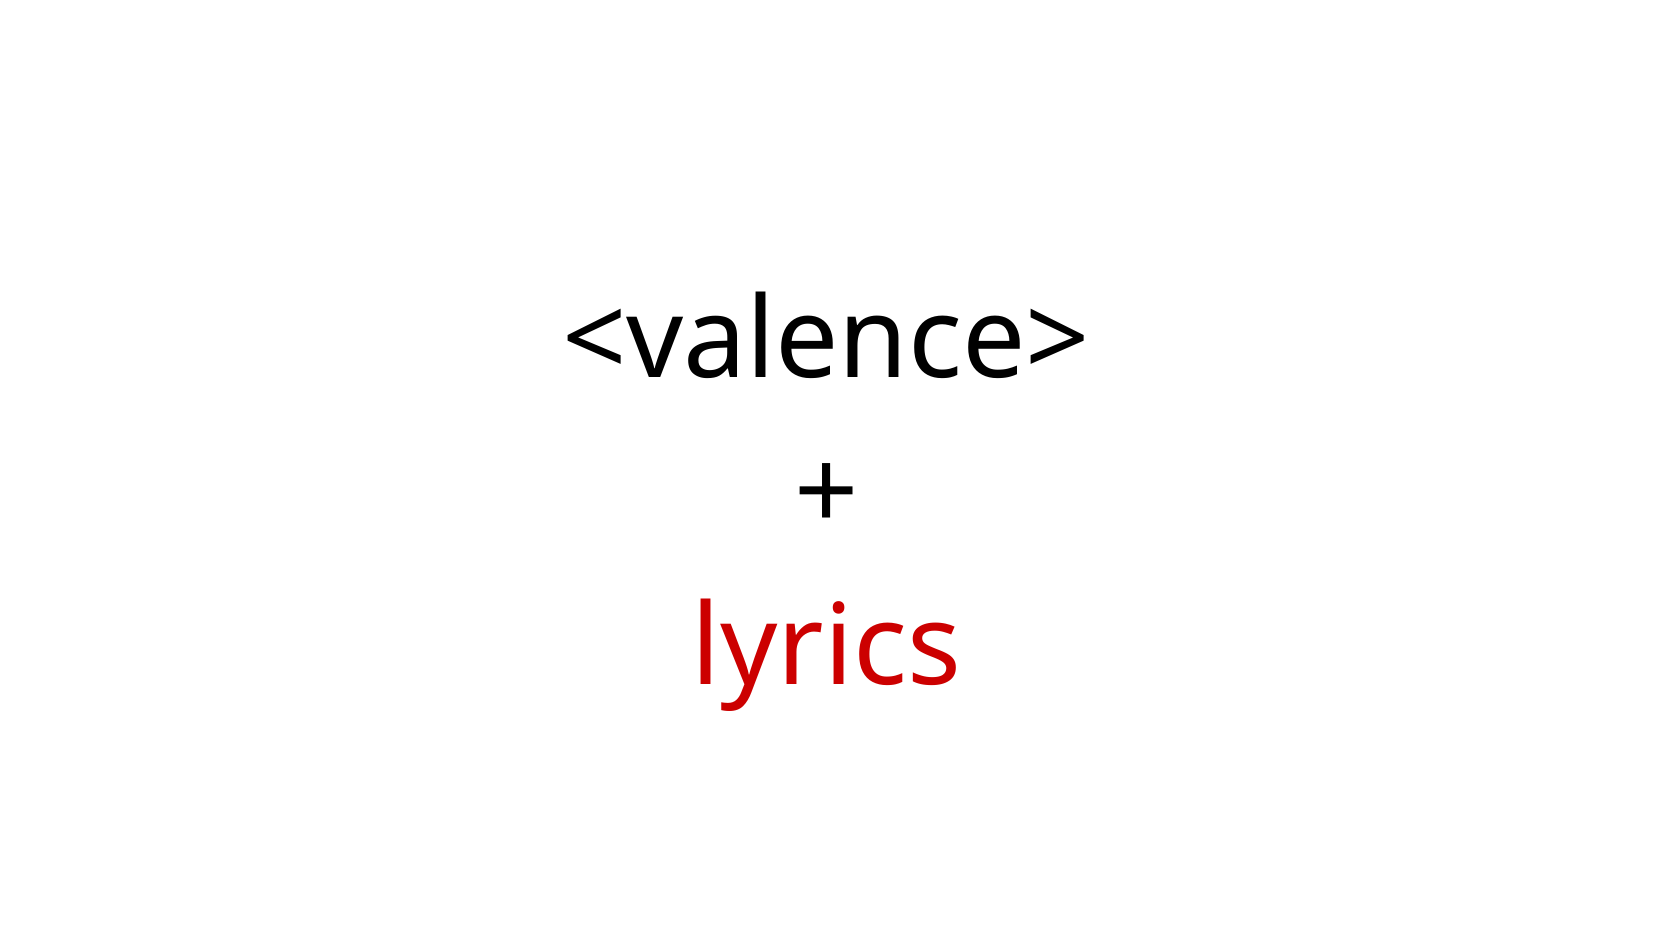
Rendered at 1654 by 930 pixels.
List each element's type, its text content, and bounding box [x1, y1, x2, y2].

subtitle <valence> + lyrics [82, 217, 1571, 757]
